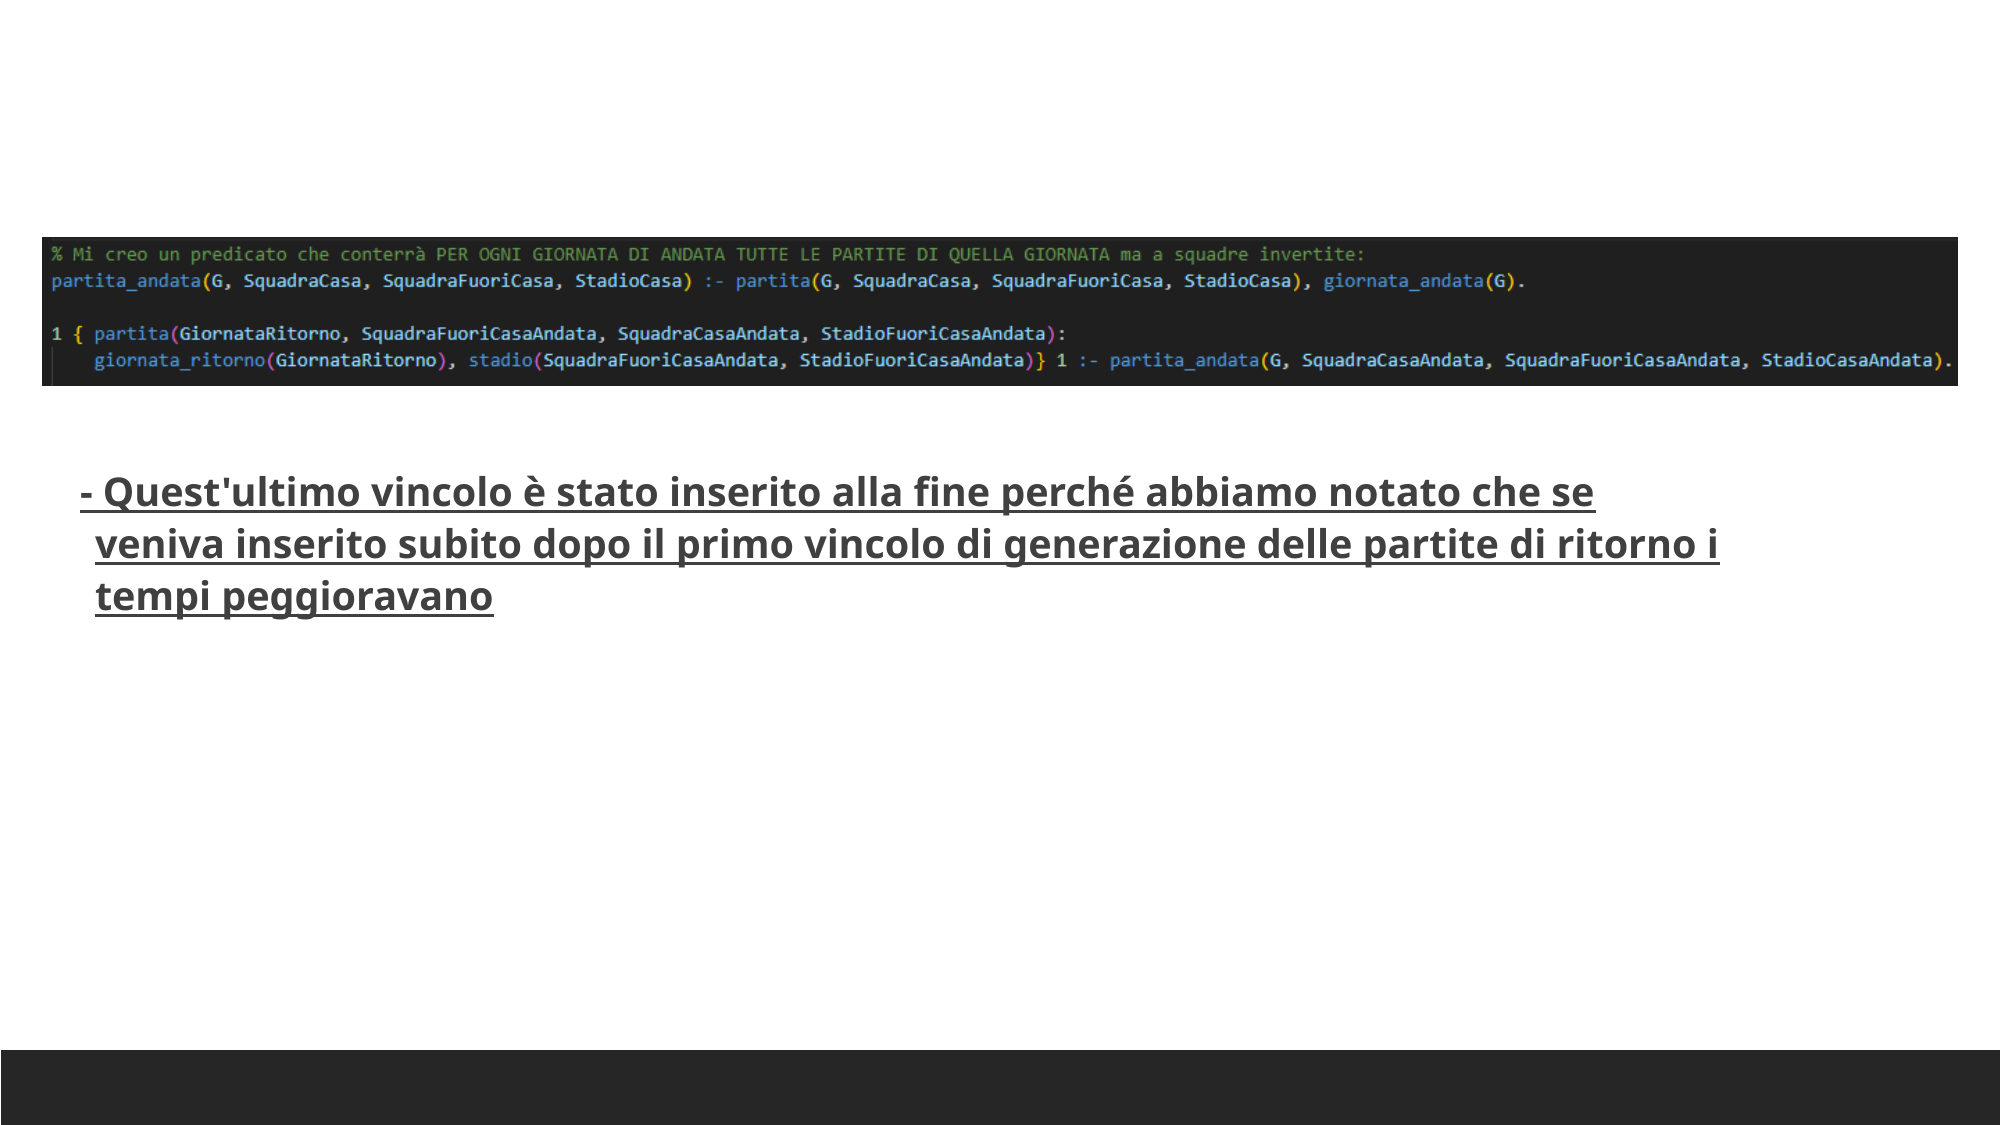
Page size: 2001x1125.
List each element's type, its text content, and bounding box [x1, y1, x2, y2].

text_box - Quest'ultimo vincolo è stato inserito alla fine perché abbiamo notato che se veniva inserito subito dopo il primo vincolo di generazione delle partite di ritorno i tempi peggioravano [50, 454, 1736, 792]
picture [42, 237, 1958, 386]
